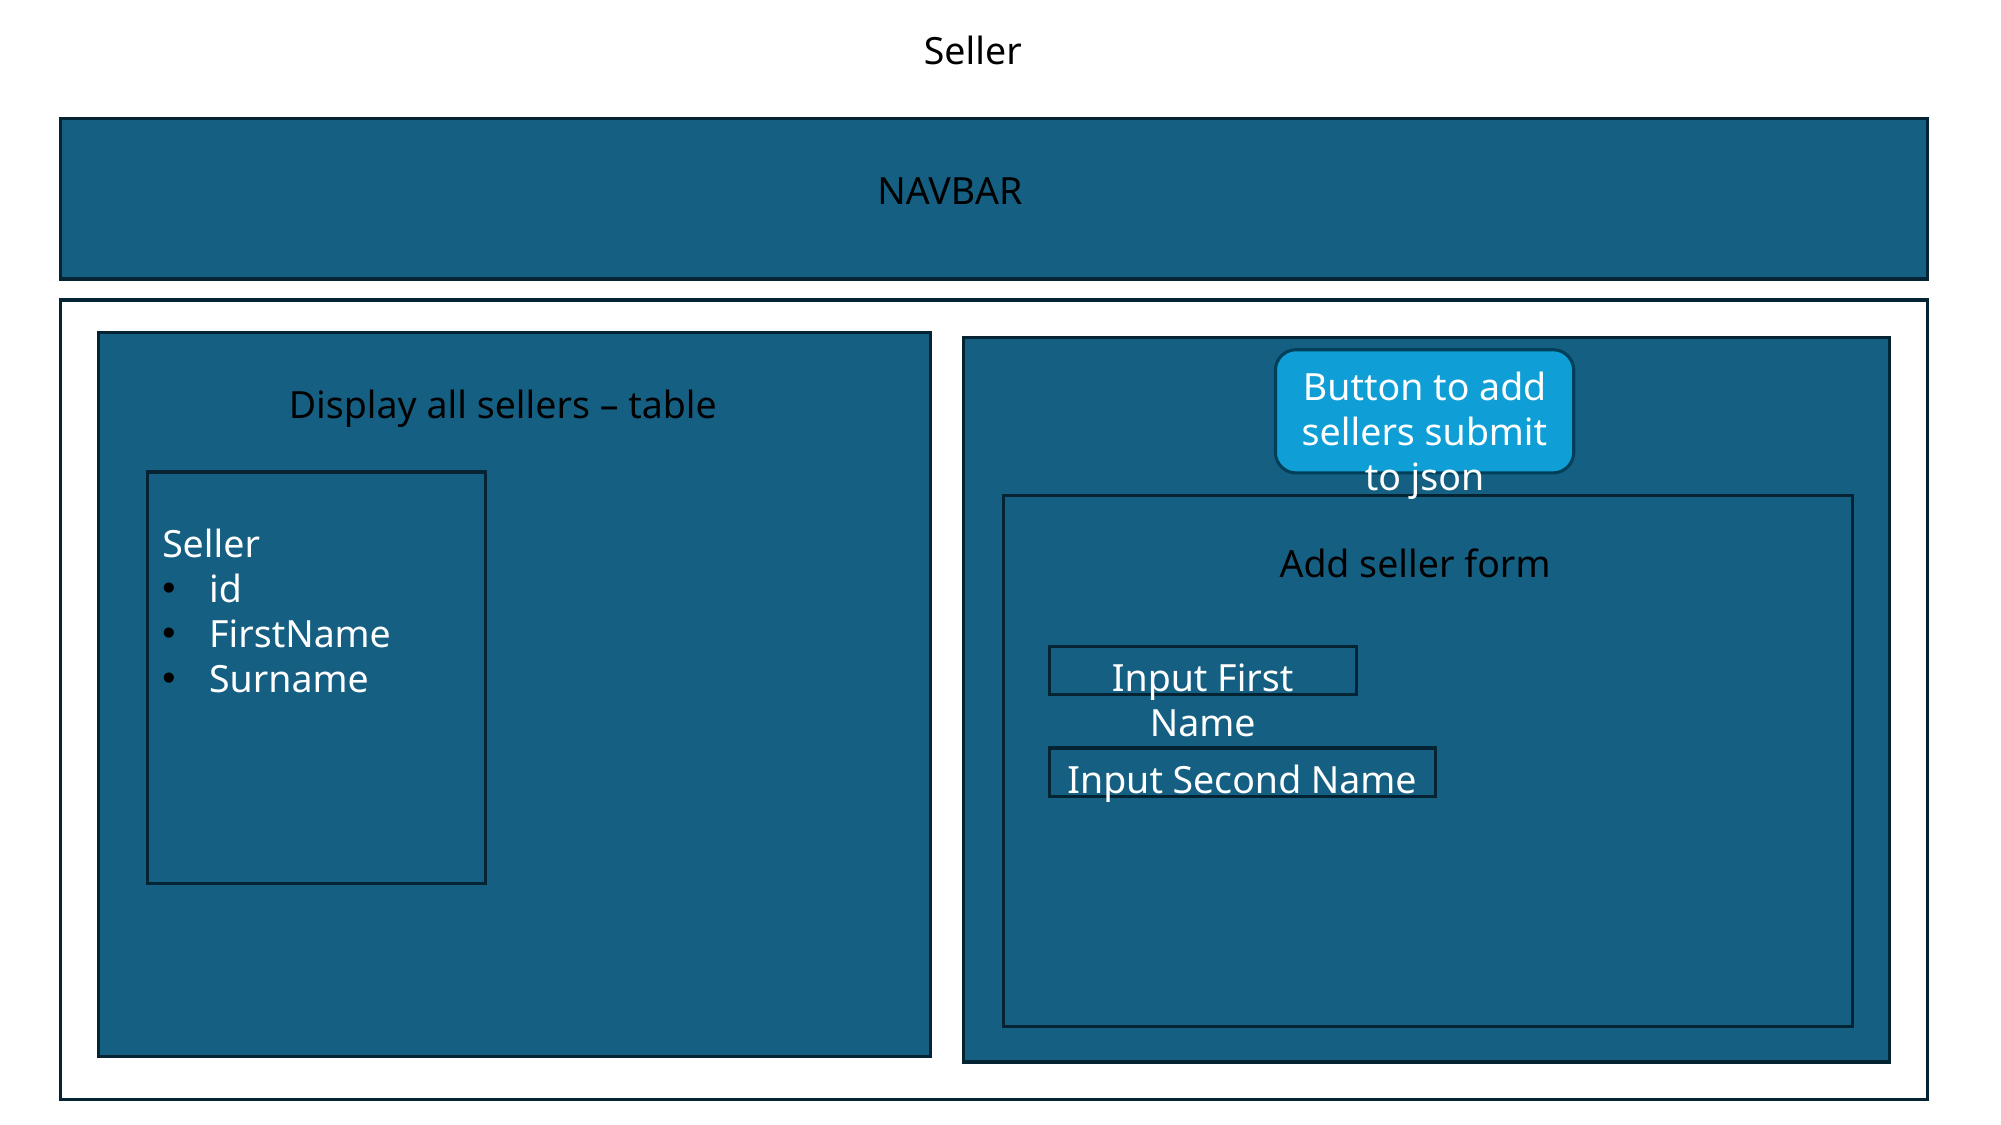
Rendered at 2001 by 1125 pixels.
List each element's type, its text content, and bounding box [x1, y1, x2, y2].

text_box Button to add sellers submit to json [1275, 349, 1574, 473]
text_box Add seller form [1264, 532, 1574, 593]
text_box Seller [746, 19, 1201, 81]
text_box [963, 337, 1890, 1062]
text_box [99, 332, 931, 1057]
text_box Input Second Name [1049, 748, 1435, 796]
text_box Display all sellers – table [273, 373, 747, 434]
text_box Input First Name [1049, 646, 1357, 694]
text_box NAVBAR [360, 159, 1540, 221]
text_box Seller id FirstName Surname [147, 472, 485, 883]
text_box [61, 118, 1928, 279]
